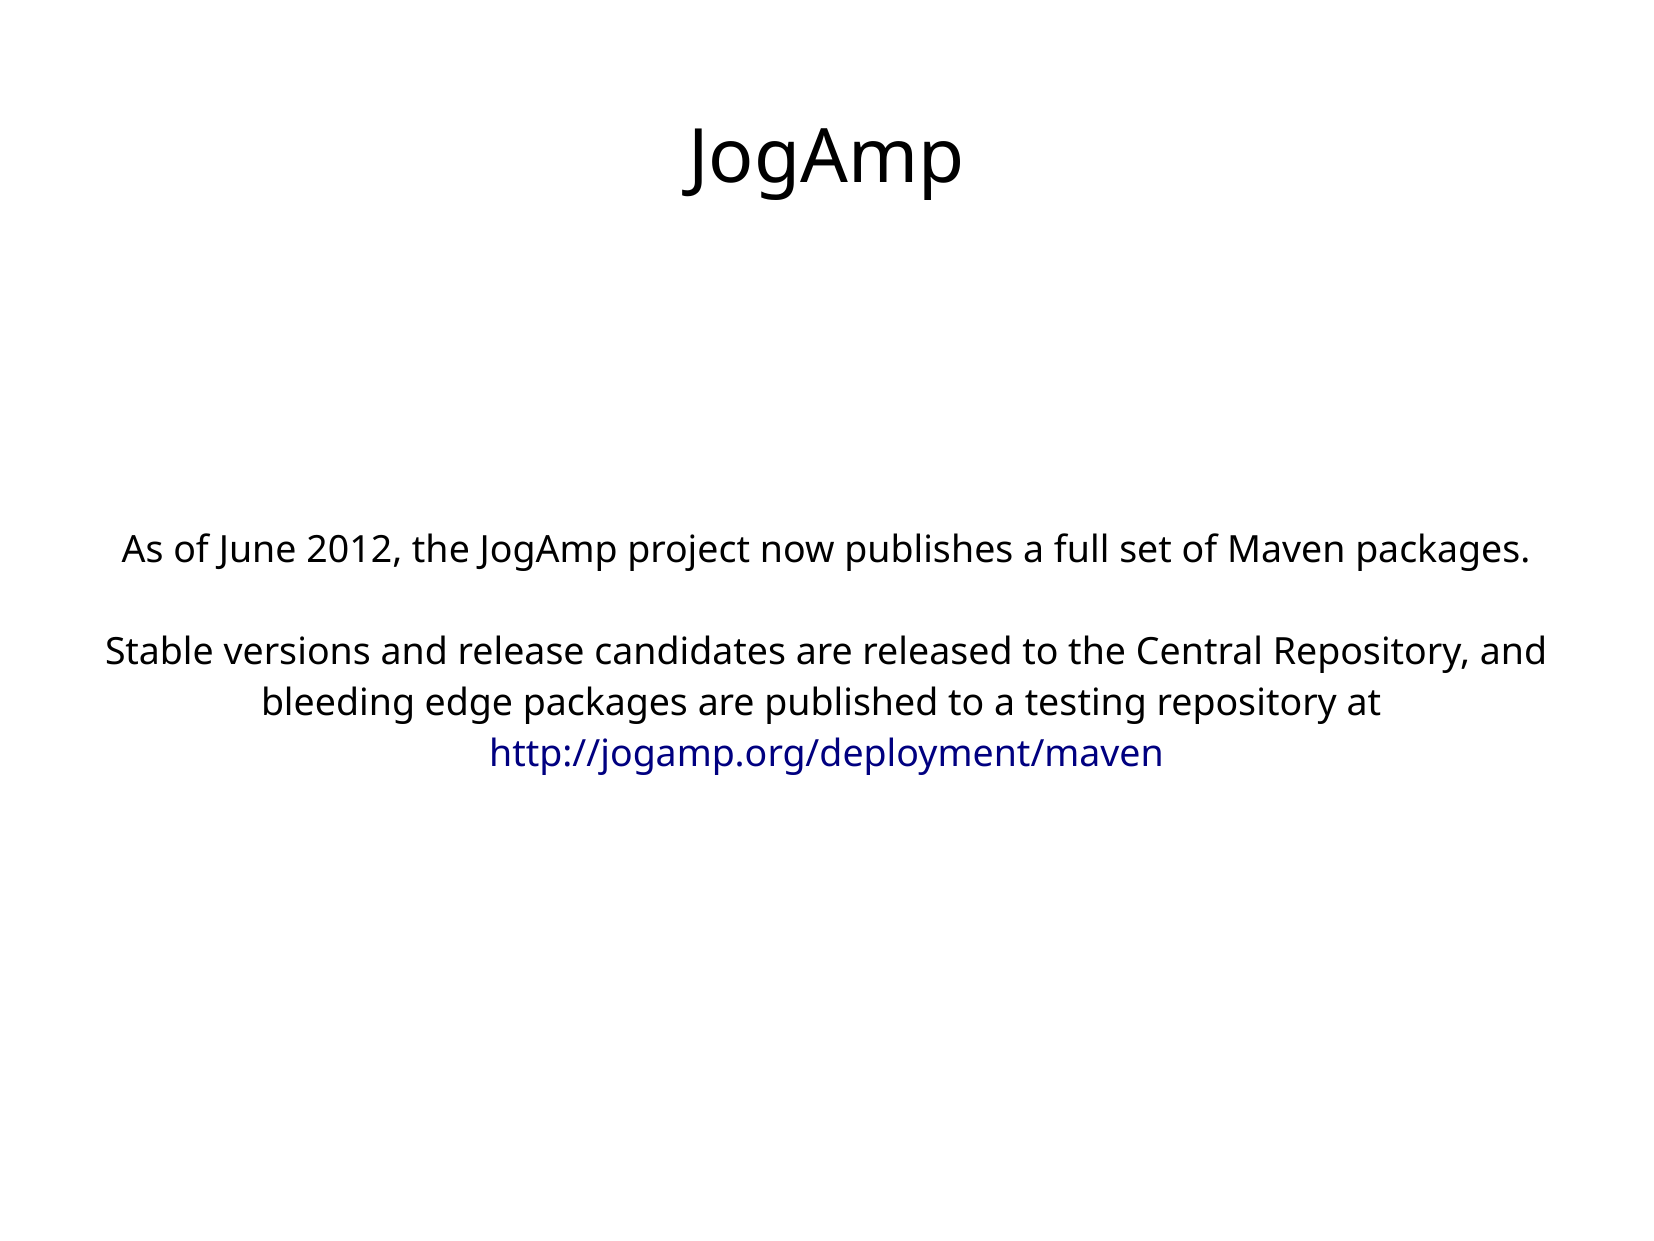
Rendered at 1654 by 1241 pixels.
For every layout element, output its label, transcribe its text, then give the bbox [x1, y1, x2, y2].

subtitle As of June 2012, the JogAmp project now publishes a full set of Maven packages. Stable versions and release candidates are released to the Central Repository, and bleeding edge packages are published to a testing repository at http://jogamp.org/deployment/maven [82, 290, 1571, 1010]
title JogAmp [82, 49, 1571, 257]
